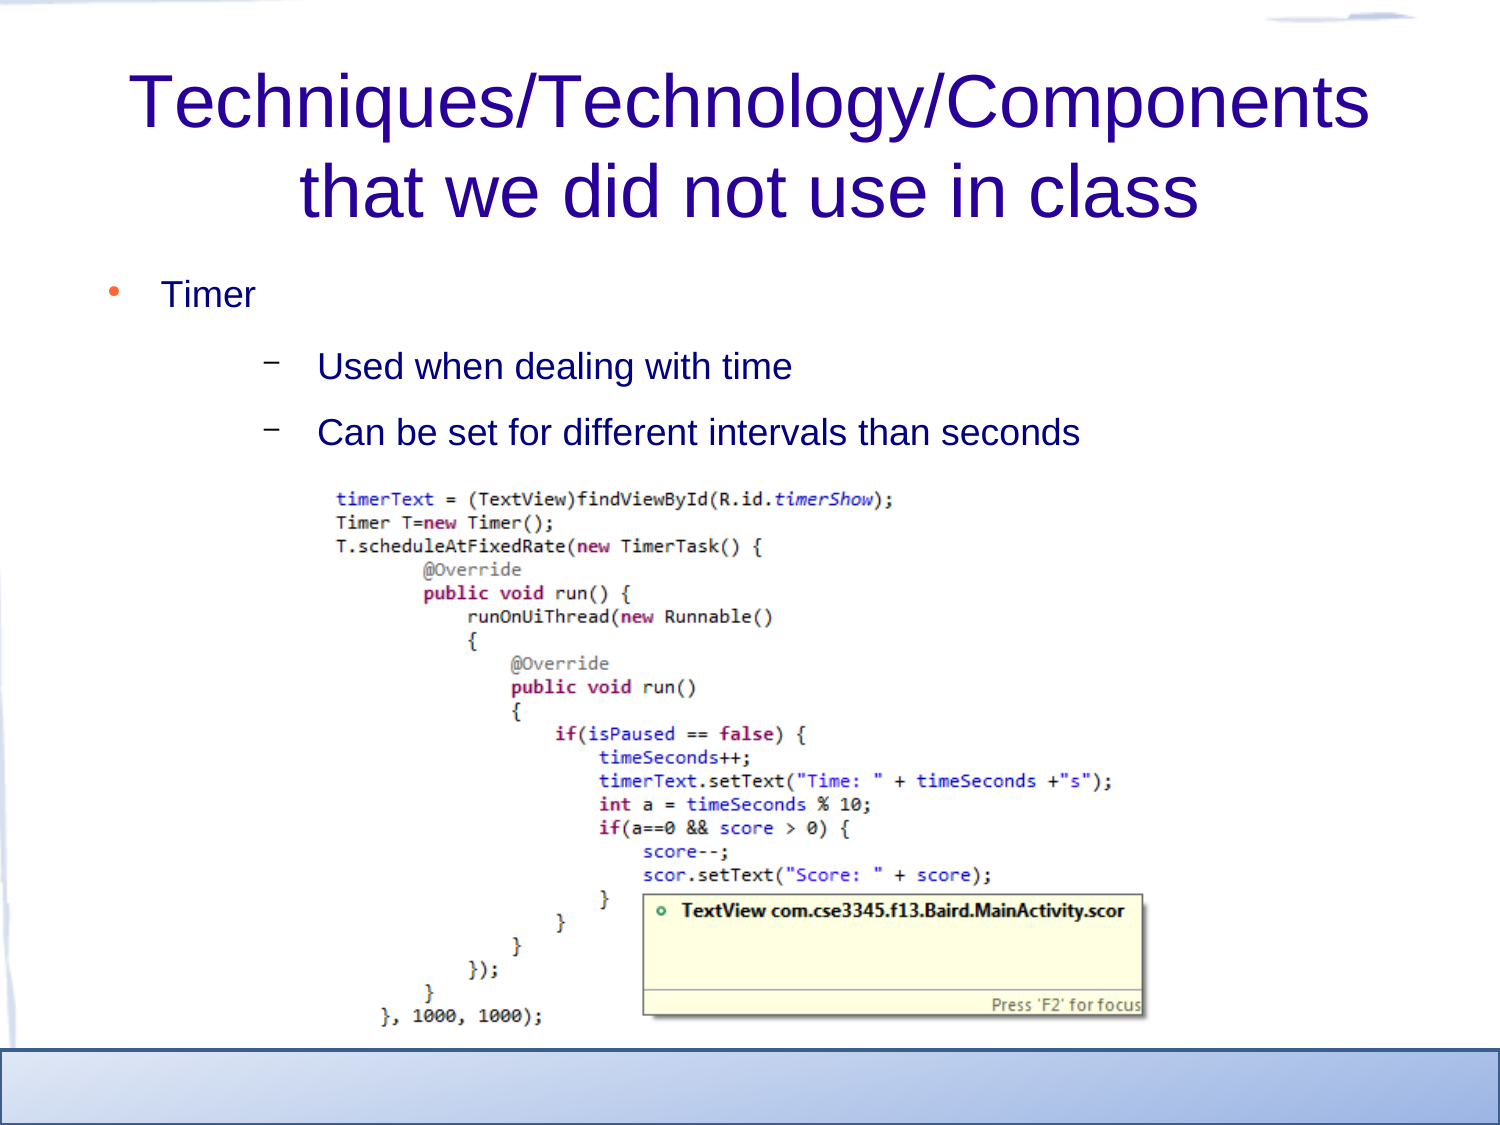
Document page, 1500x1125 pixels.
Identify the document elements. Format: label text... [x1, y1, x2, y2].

picture [0, 0, 1500, 1049]
list Timer Used when dealing with time Can be set for different intervals than seconds [75, 262, 1425, 1005]
title Techniques/Technology/Components that we did not use in class [75, 45, 1425, 233]
text_box [0, 1049, 1500, 1125]
